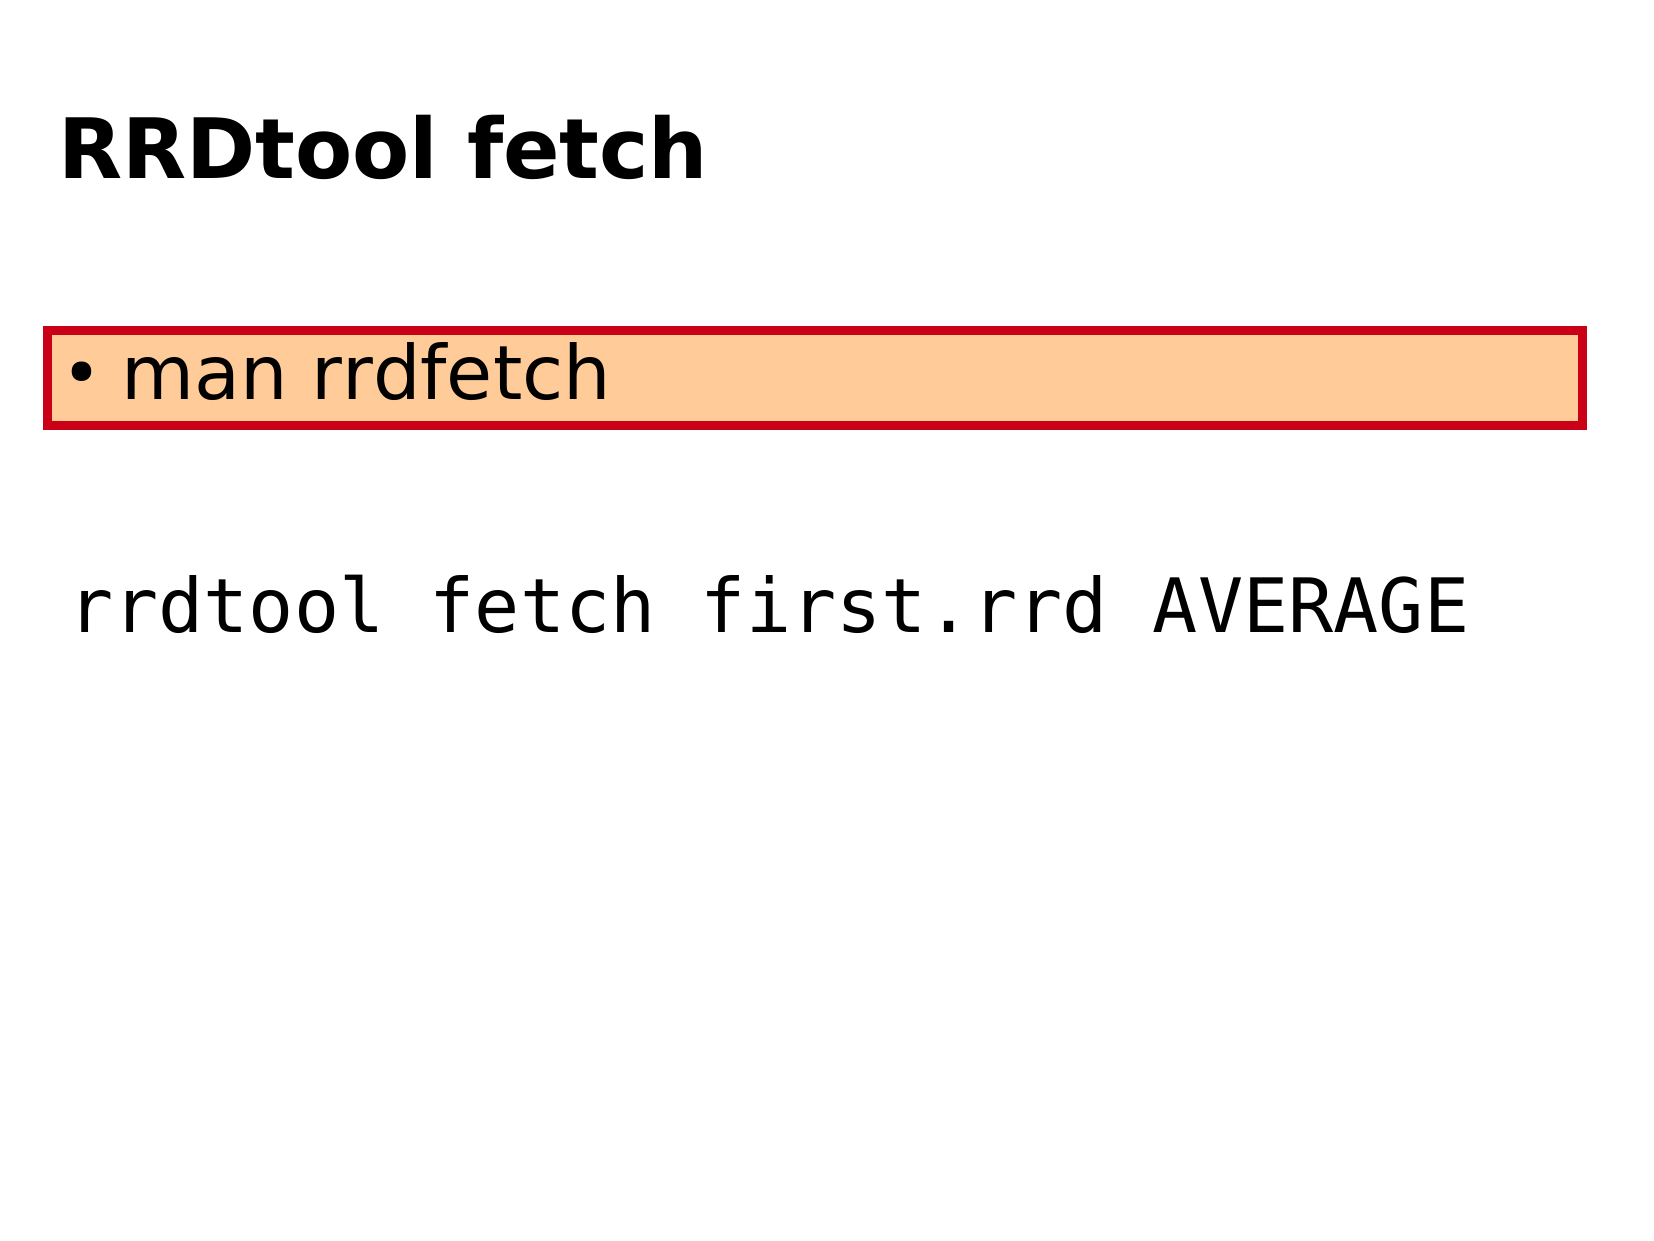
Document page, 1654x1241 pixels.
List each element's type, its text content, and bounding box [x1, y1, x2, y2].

title RRDtool fetch [59, 75, 1607, 225]
text_box [1571, 330, 1583, 426]
list man rrdfetch rrdtool fetch first.rrd AVERAGE [50, 329, 1571, 1099]
